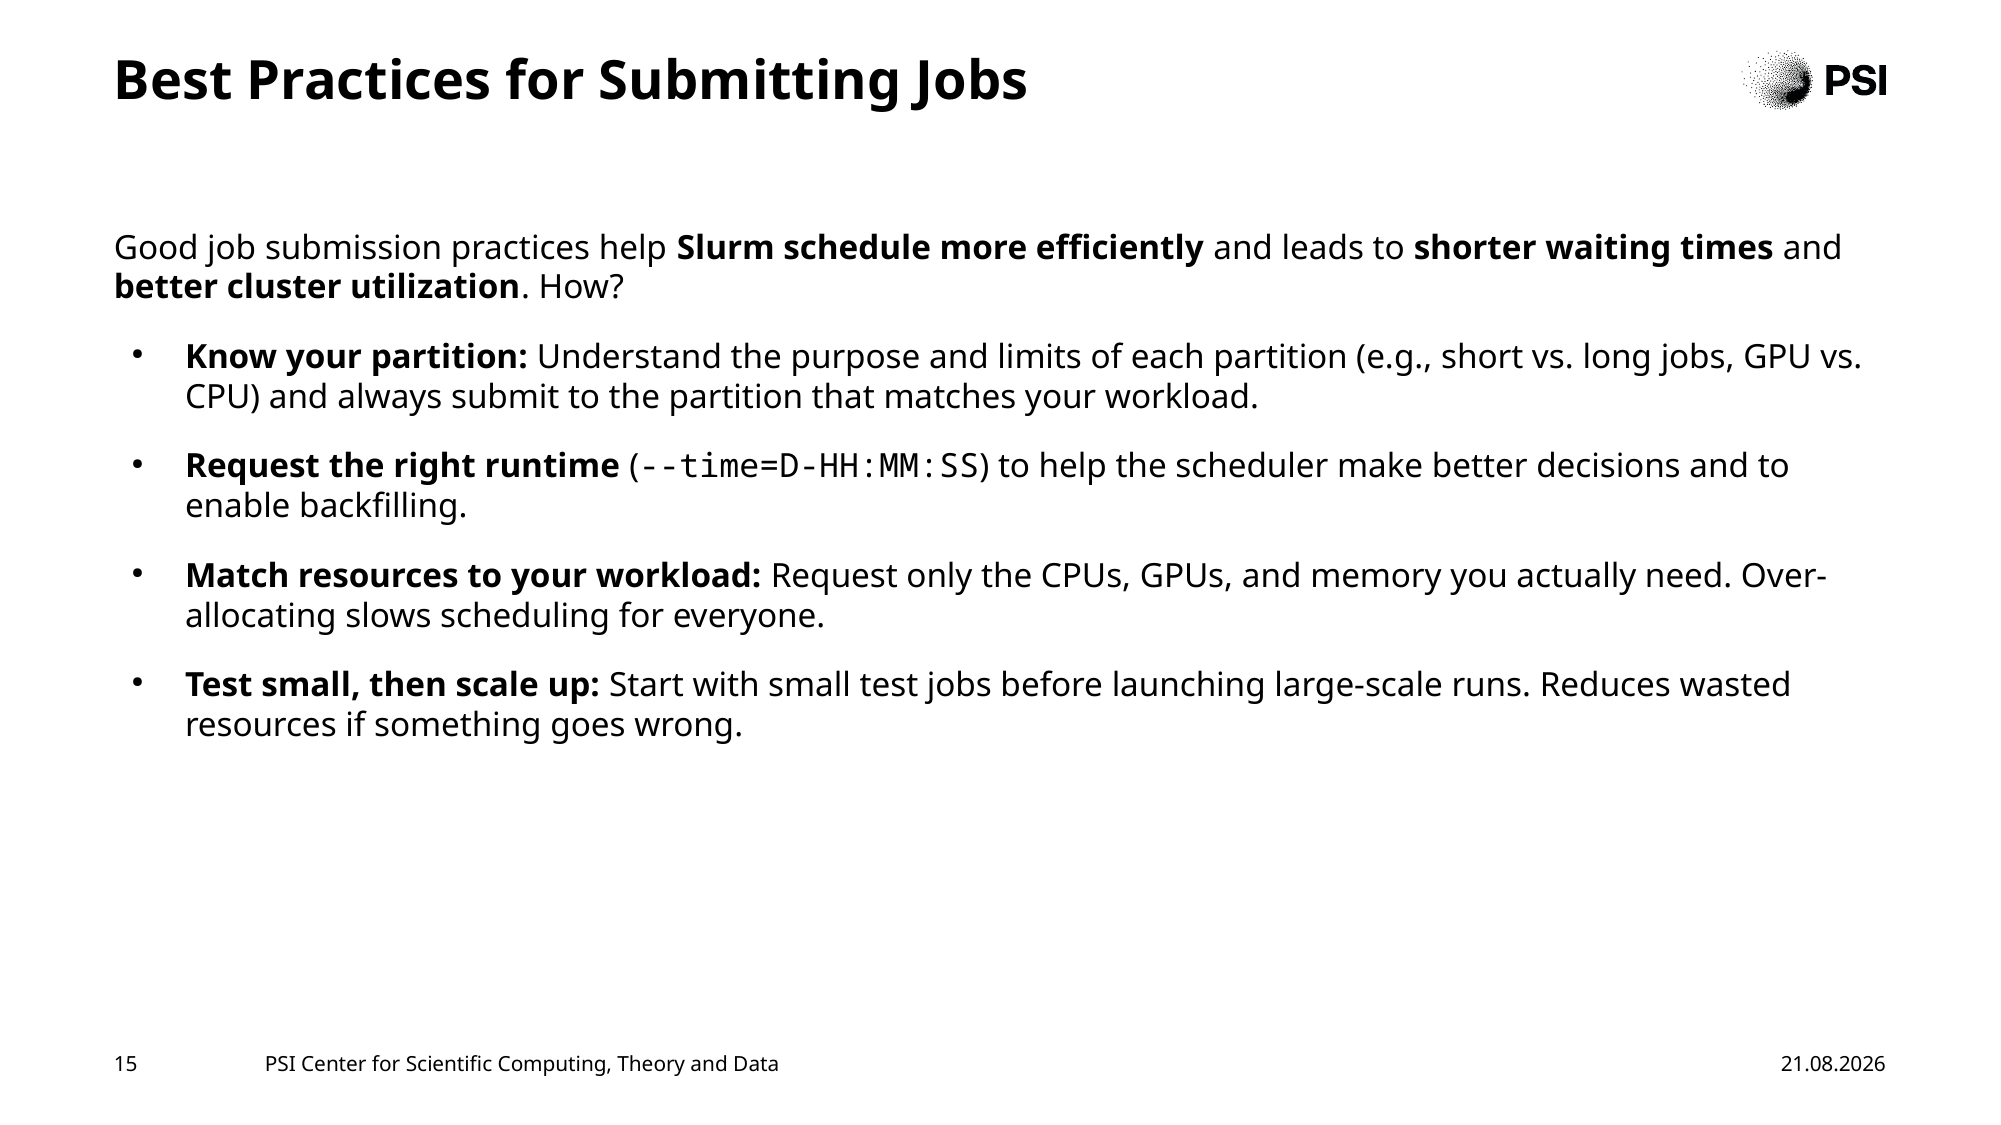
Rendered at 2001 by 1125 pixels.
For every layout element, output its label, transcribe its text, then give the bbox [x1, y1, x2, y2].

list Good job submission practices help Slurm schedule more efficiently and leads to shorter waiting times and better cluster utilization. How? Know your partition: Understand the purpose and limits of each partition (e.g., short vs. long jobs, GPU vs. CPU) and always submit to the partition that matches your workload. Request the right runtime (--time=D-HH:MM:SS) to help the scheduler make better decisions and to enable backfilling. Match resources to your workload: Request only the CPUs, GPUs, and memory you actually need. Over-allocating slows scheduling for everyone. Test small, then scale up: Start with small test jobs before launching large-scale runs. Reduces wasted resources if something goes wrong. [114, 225, 1876, 988]
title Best Practices for Submitting Jobs [114, 45, 1585, 179]
